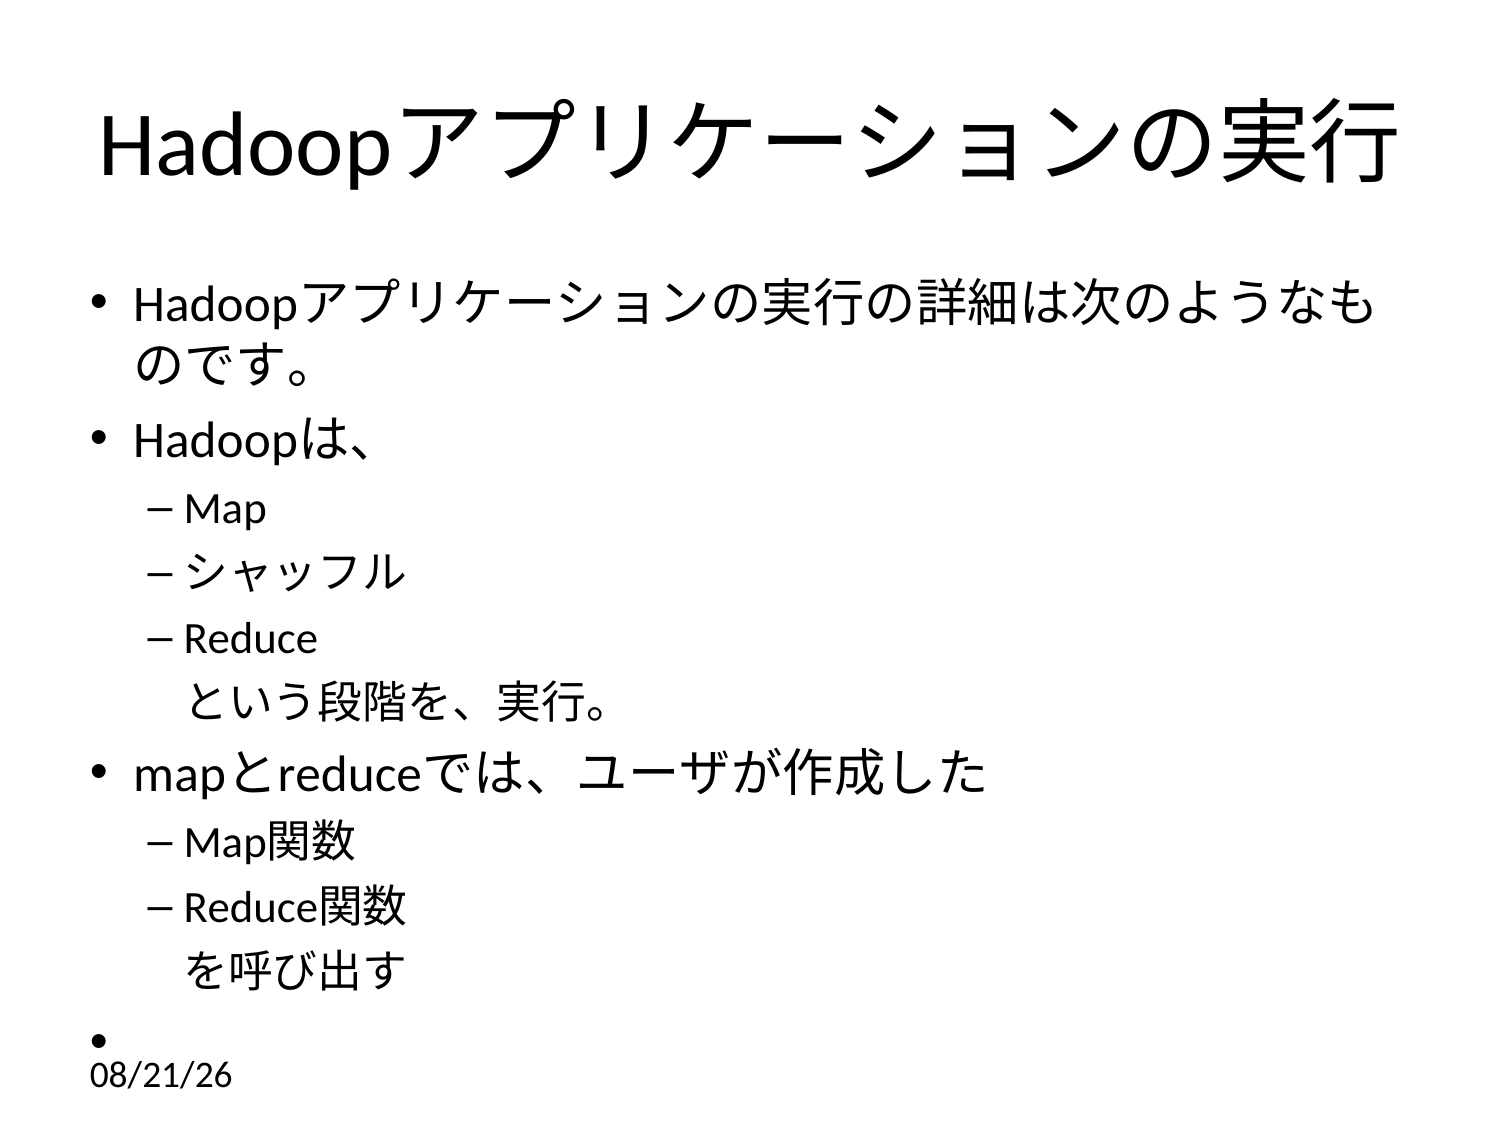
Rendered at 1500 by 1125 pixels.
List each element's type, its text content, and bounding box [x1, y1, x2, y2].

list Hadoopアプリケーションの実行の詳細は次のようなものです。 Hadoopは、 Map シャッフル Reduce という段階を、実行。 mapとreduceでは、ユーザが作成した Map関数 Reduce関数 を呼び出す [75, 262, 1426, 1006]
title Hadoopアプリケーションの実行 [75, 21, 1426, 257]
